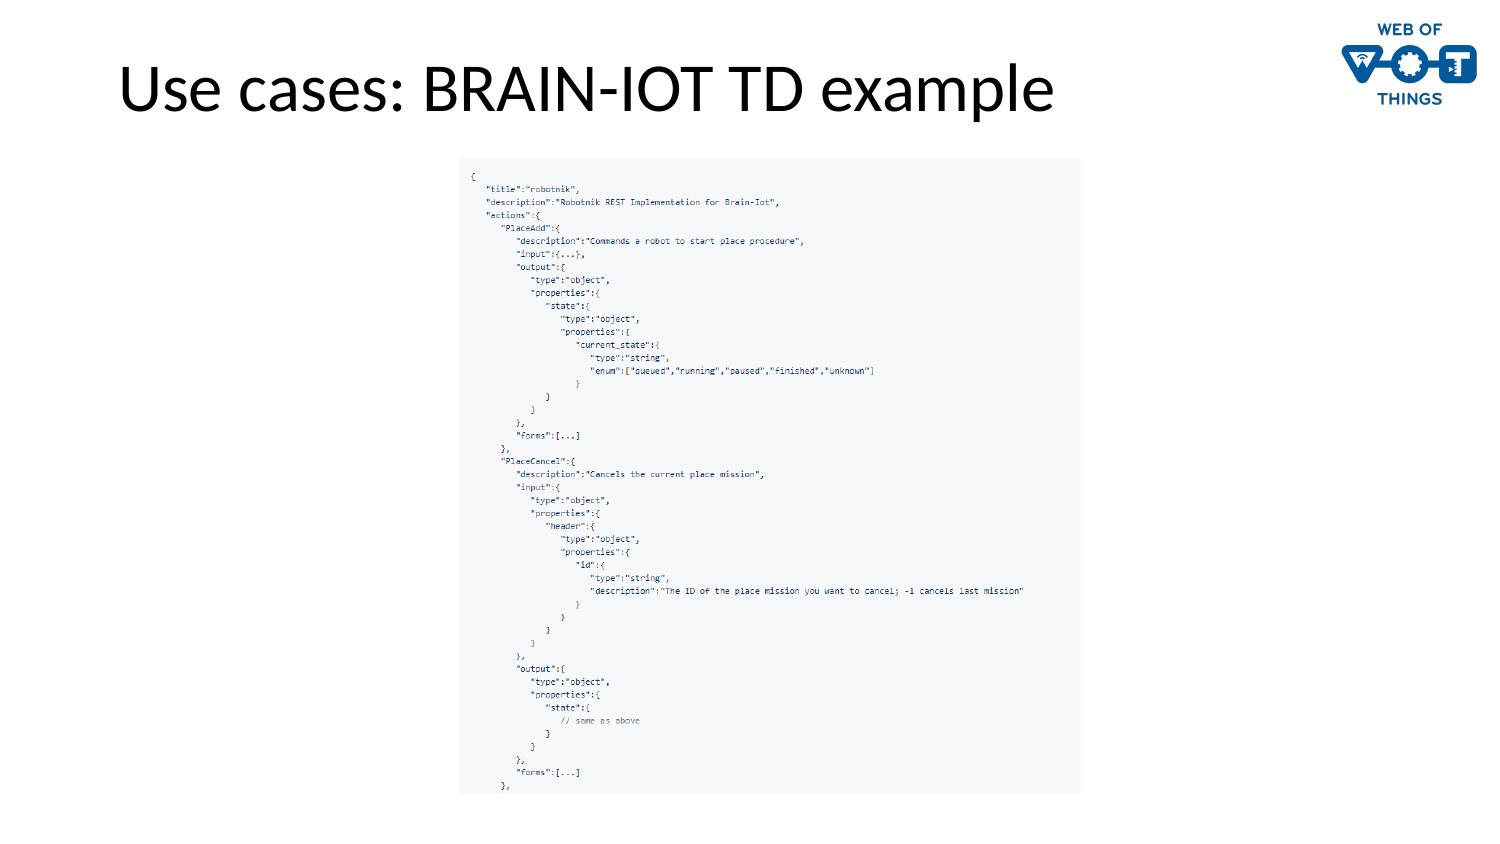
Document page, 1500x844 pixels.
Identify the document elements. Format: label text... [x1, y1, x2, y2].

picture [1326, 14, 1492, 114]
picture [450, 150, 1090, 794]
title Use cases: BRAIN-IOT TD example [103, 44, 1397, 151]
